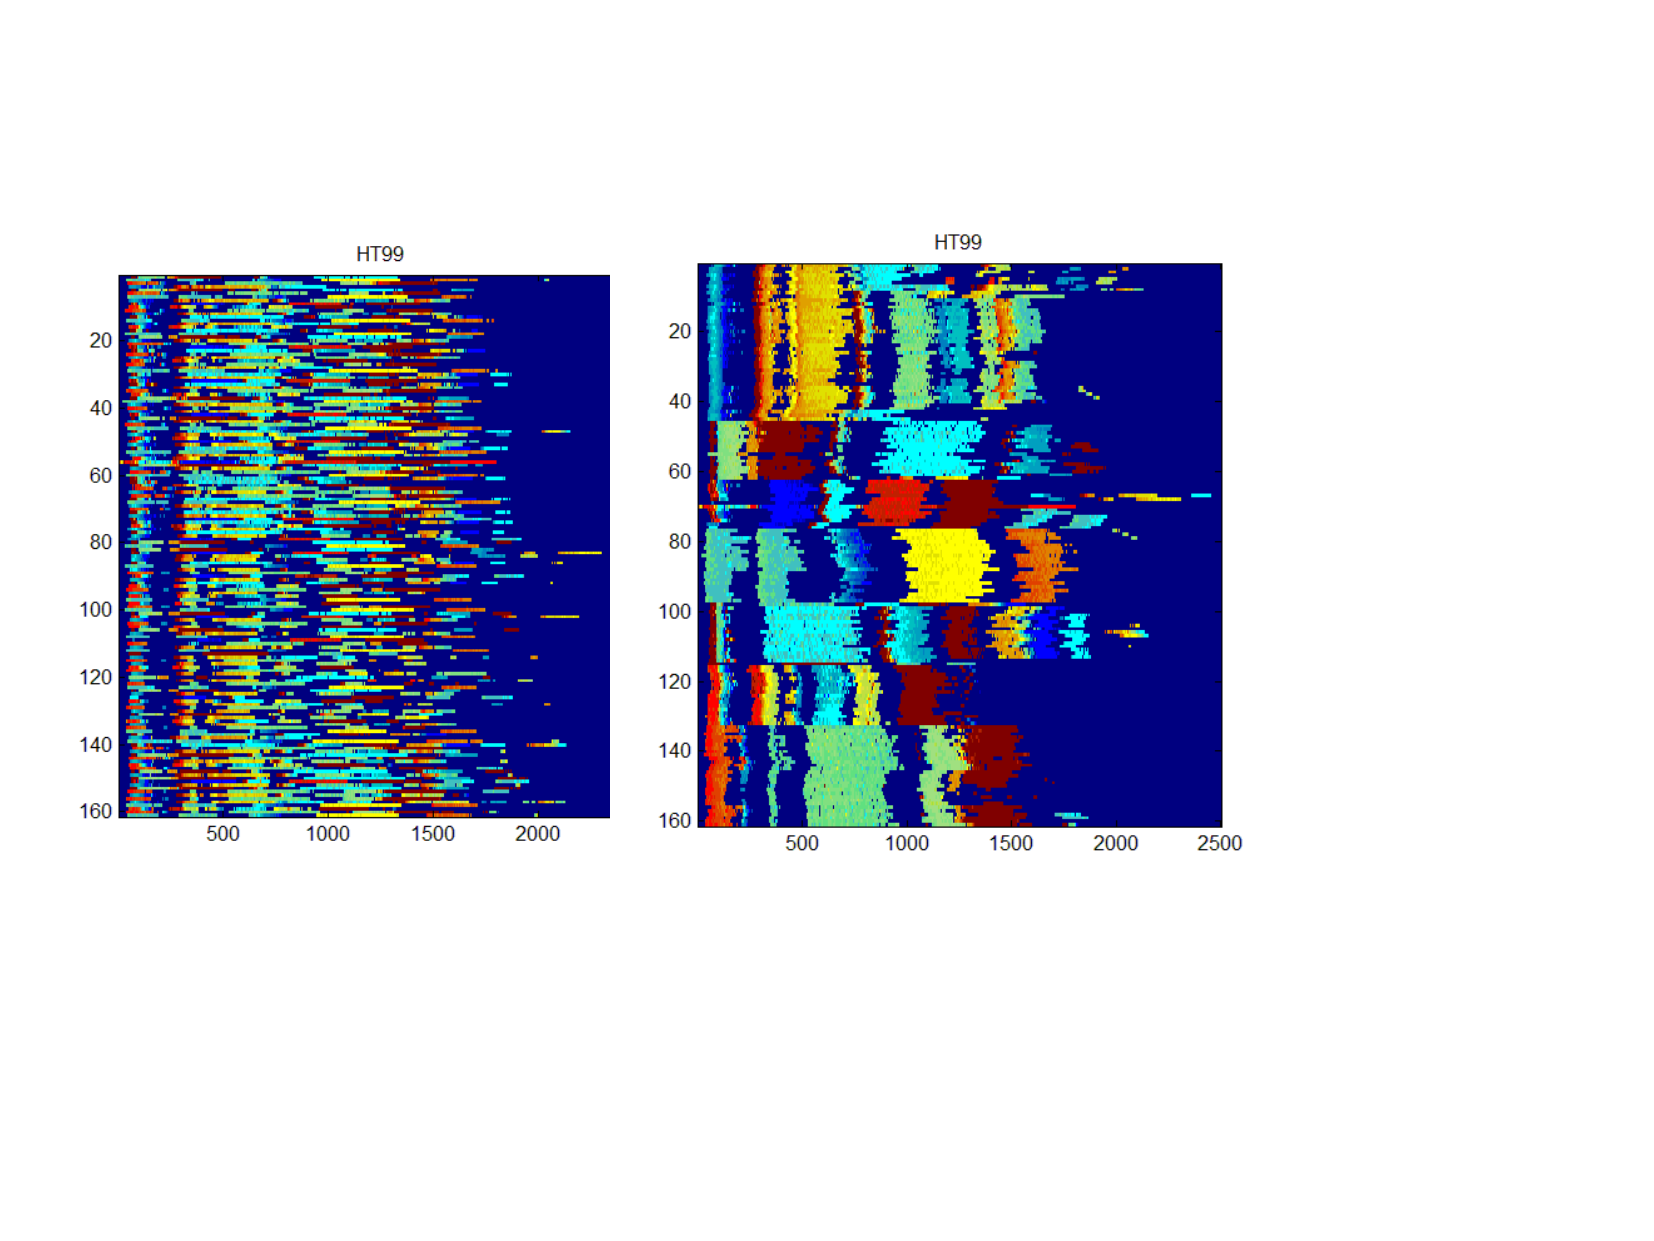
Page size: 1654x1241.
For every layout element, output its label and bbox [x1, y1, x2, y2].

picture [31, 212, 1284, 903]
